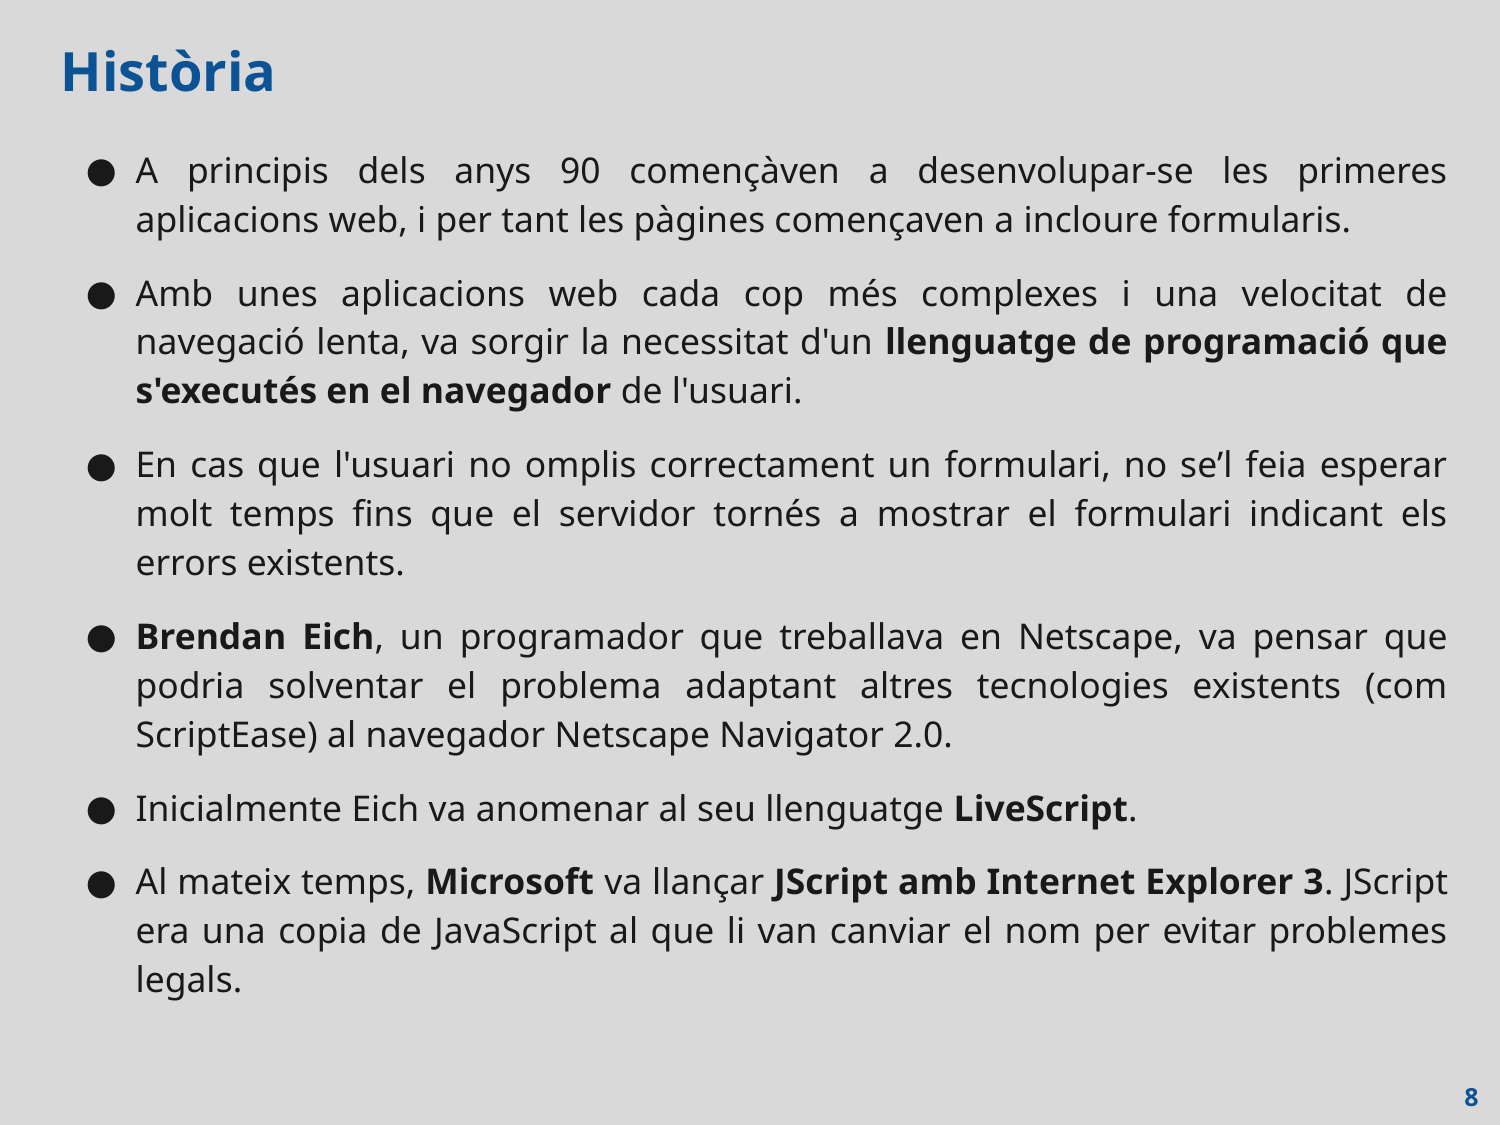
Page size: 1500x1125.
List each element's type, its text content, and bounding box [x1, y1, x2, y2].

title Història [45, 18, 1439, 120]
list A principis dels anys 90 començàven a desenvolupar-se les primeres aplicacions web, i per tant les pàgines començaven a incloure formularis. Amb unes aplicacions web cada cop més complexes i una velocitat de navegació lenta, va sorgir la necessitat d'un llenguatge de programació que s'executés en el navegador de l'usuari. En cas que l'usuari no omplis correctament un formulari, no se’l feia esperar molt temps fins que el servidor tornés a mostrar el formulari indicant els errors existents. Brendan Eich, un programador que treballava en Netscape, va pensar que podria solventar el problema adaptant altres tecnologies existents (com ScriptEase) al navegador Netscape Navigator 2.0. Inicialmente Eich va anomenar al seu llenguatge LiveScript. Al mateix temps, Microsoft va llançar JScript amb Internet Explorer 3. JScript era una copia de JavaScript al que li van canviar el nom per evitar problemes legals. [45, 126, 1464, 1049]
slide_number <número> [1395, 1072, 1494, 1125]
